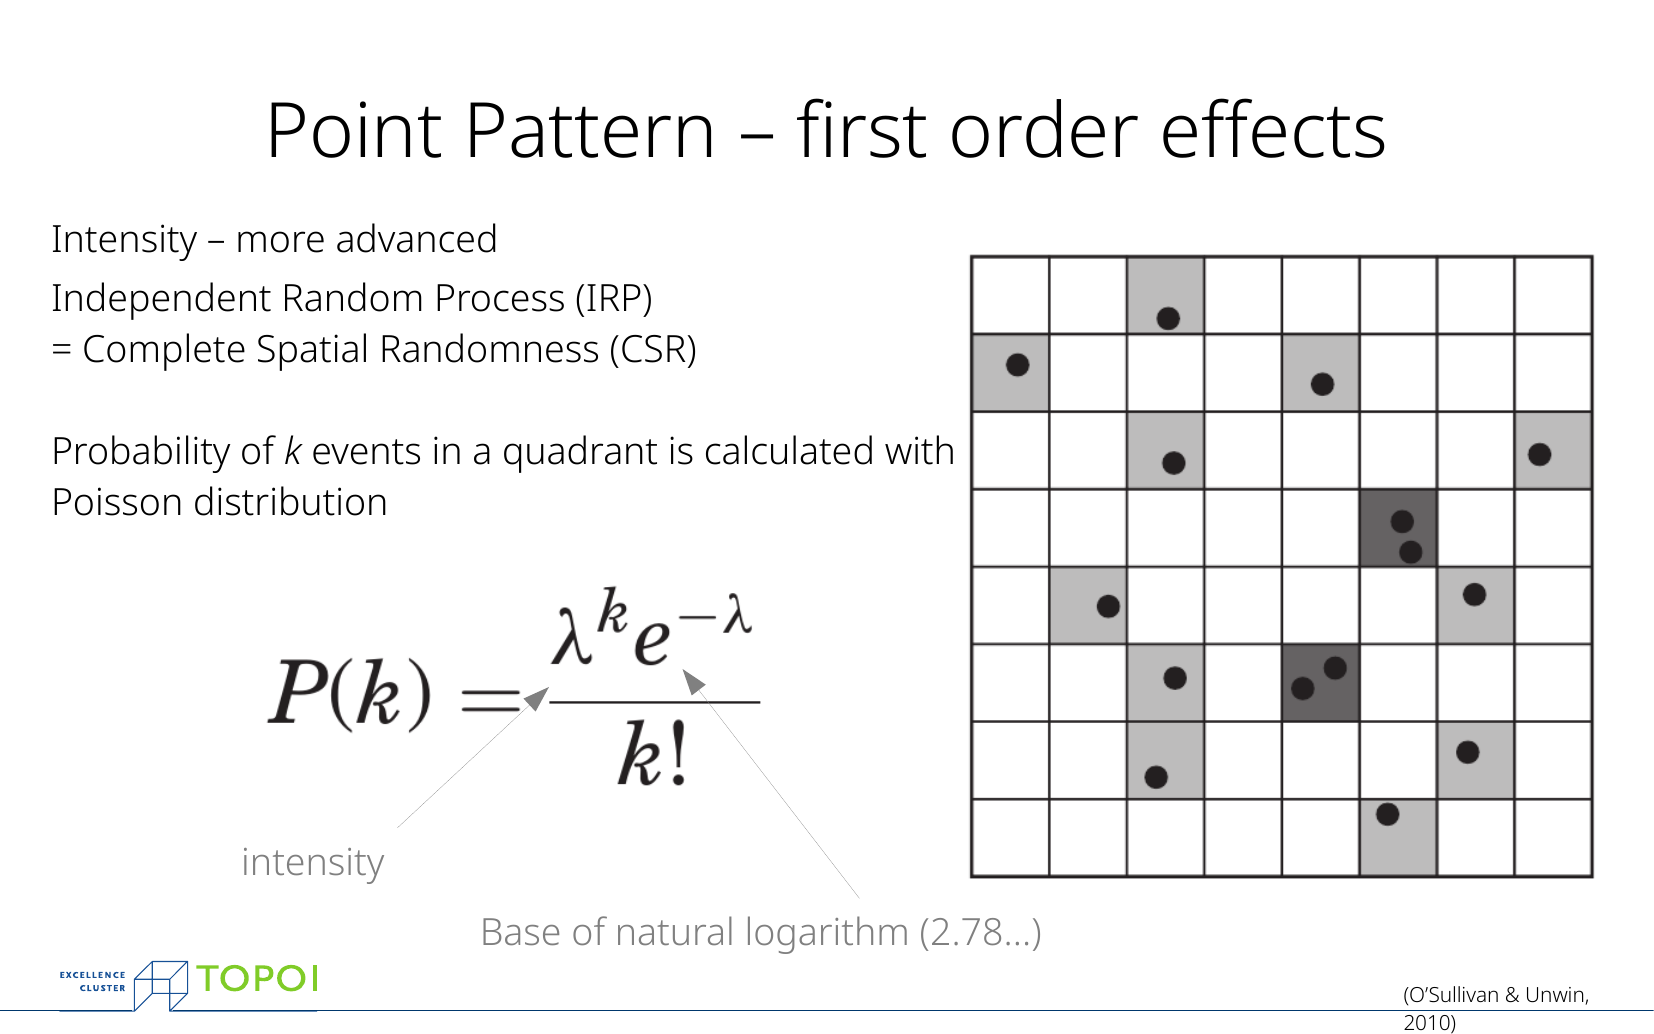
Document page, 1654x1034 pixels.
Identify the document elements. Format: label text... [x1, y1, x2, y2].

text_box (O’Sullivan & Unwin, 2010) [1388, 972, 1654, 1016]
text_box intensity [226, 827, 398, 894]
text_box Base of natural logarithm (2.78...) [465, 898, 1049, 965]
picture [965, 247, 1599, 897]
title Point Pattern – first order effects [82, 41, 1571, 214]
picture [251, 556, 782, 825]
text_box Independent Random Process (IRP) = Complete Spatial Randomness (CSR) Probability of k events in a quadrant is calculated with Poisson distribution [36, 264, 964, 587]
text_box Intensity – more advanced [36, 204, 508, 264]
